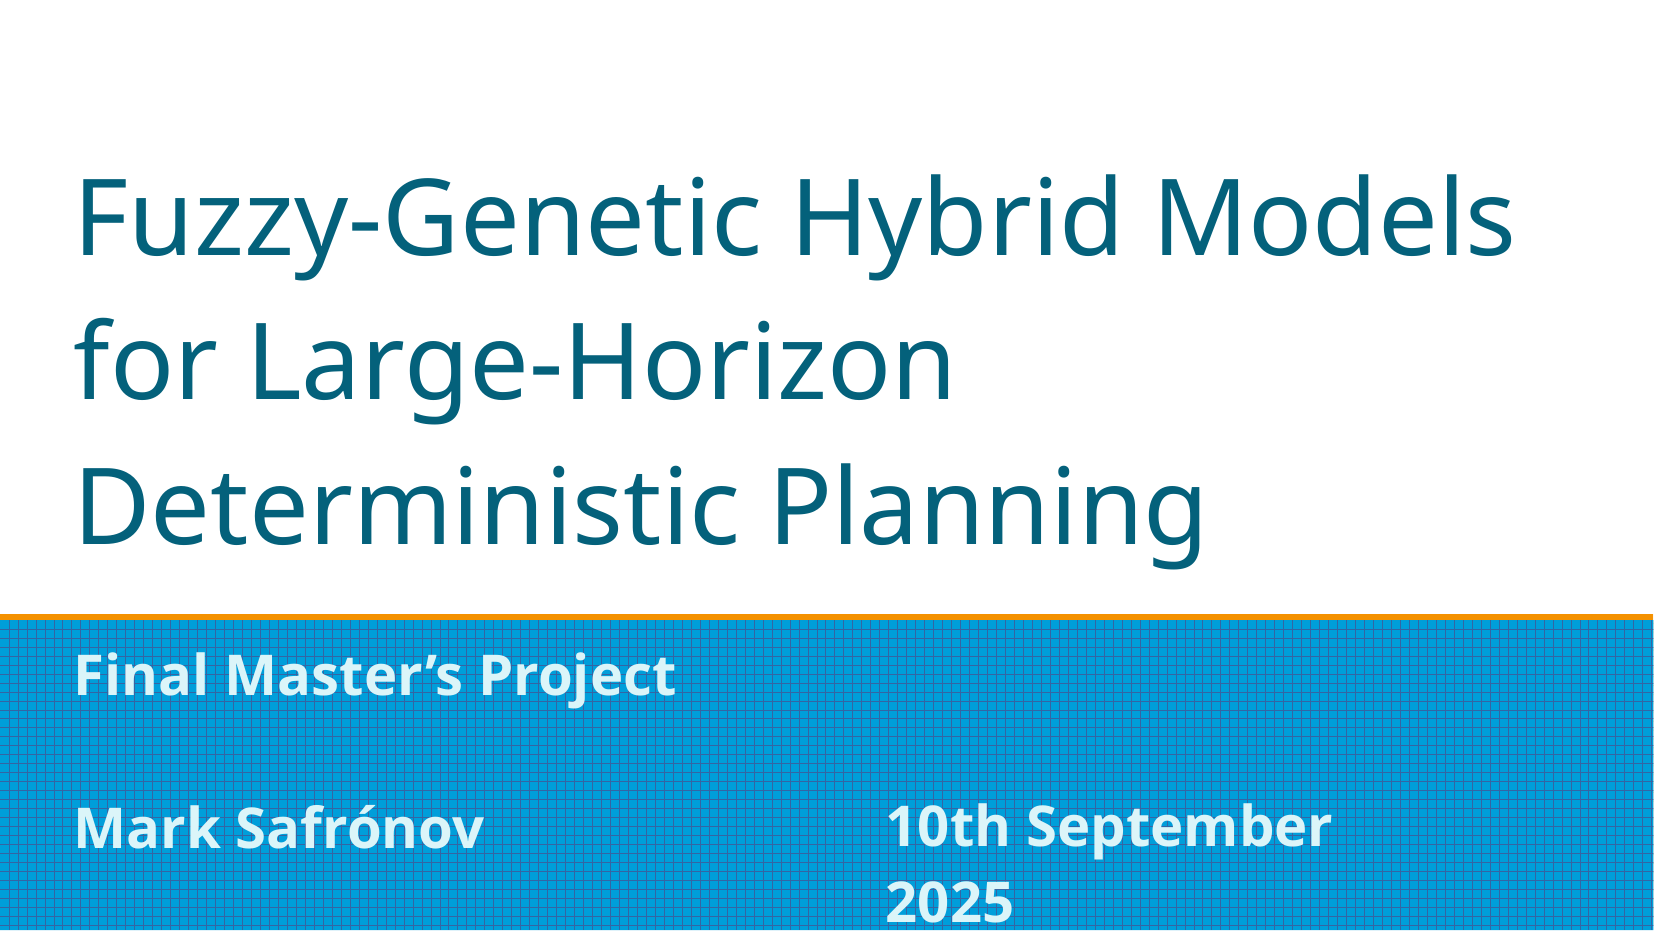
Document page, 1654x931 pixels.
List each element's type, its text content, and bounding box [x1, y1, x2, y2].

subtitle Final Master’s Project Mark Safrónov [73, 634, 827, 847]
text_box 10th September 2025 [885, 785, 1418, 857]
title Fuzzy-Genetic Hybrid Models for Large-Horizon Deterministic Planning [73, 44, 1551, 576]
